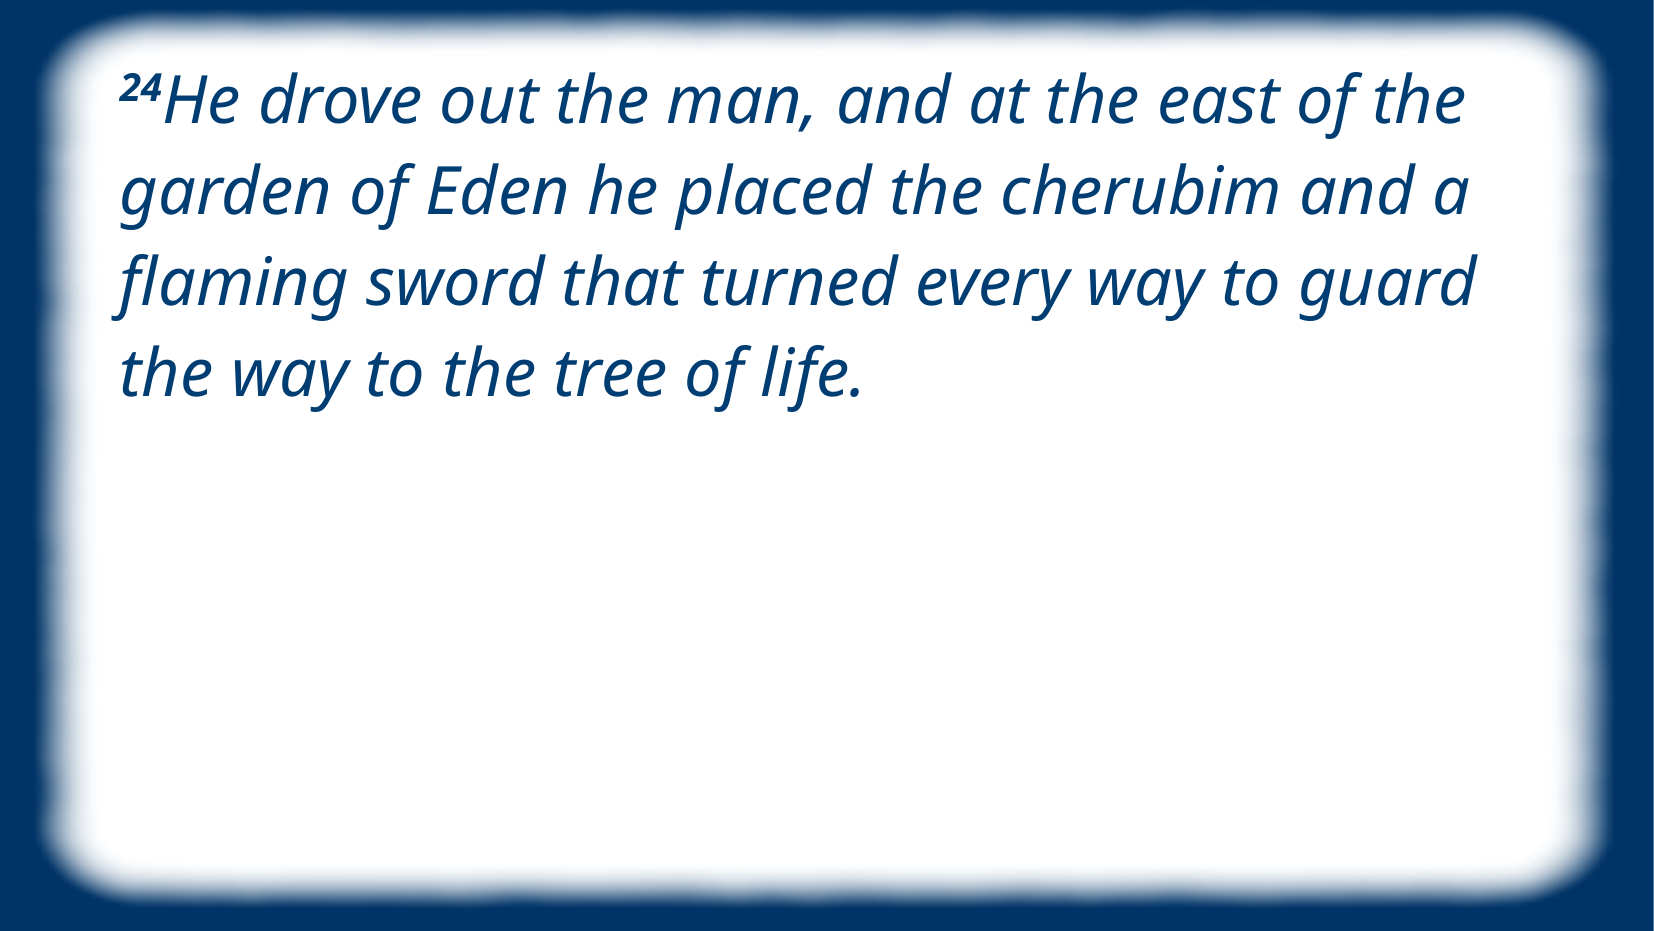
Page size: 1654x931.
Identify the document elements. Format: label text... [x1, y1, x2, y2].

text_box 24He drove out the man, and at the east of the garden of Eden he placed the cherubim and a flaming sword that turned every way to guard the way to the tree of life. [105, 45, 1546, 421]
picture [0, 0, 1654, 931]
